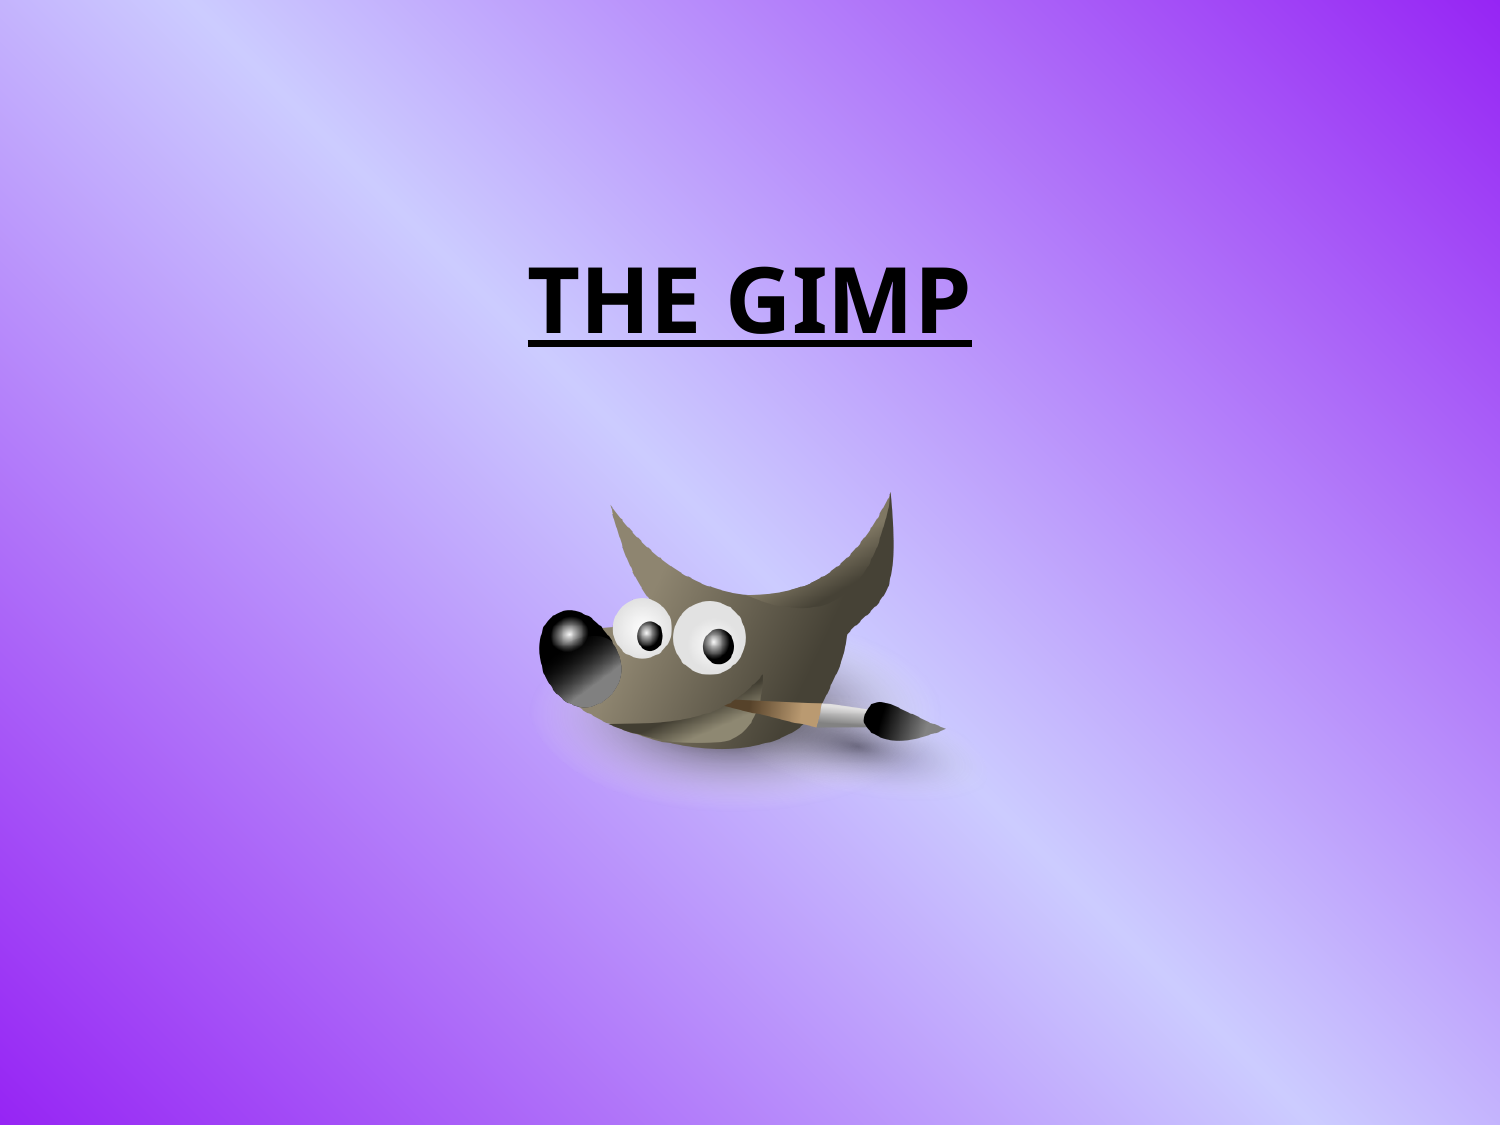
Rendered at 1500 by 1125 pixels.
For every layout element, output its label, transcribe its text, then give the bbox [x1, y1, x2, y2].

subtitle [225, 637, 1276, 925]
title THE GIMP [112, 160, 1388, 433]
picture [513, 479, 999, 831]
